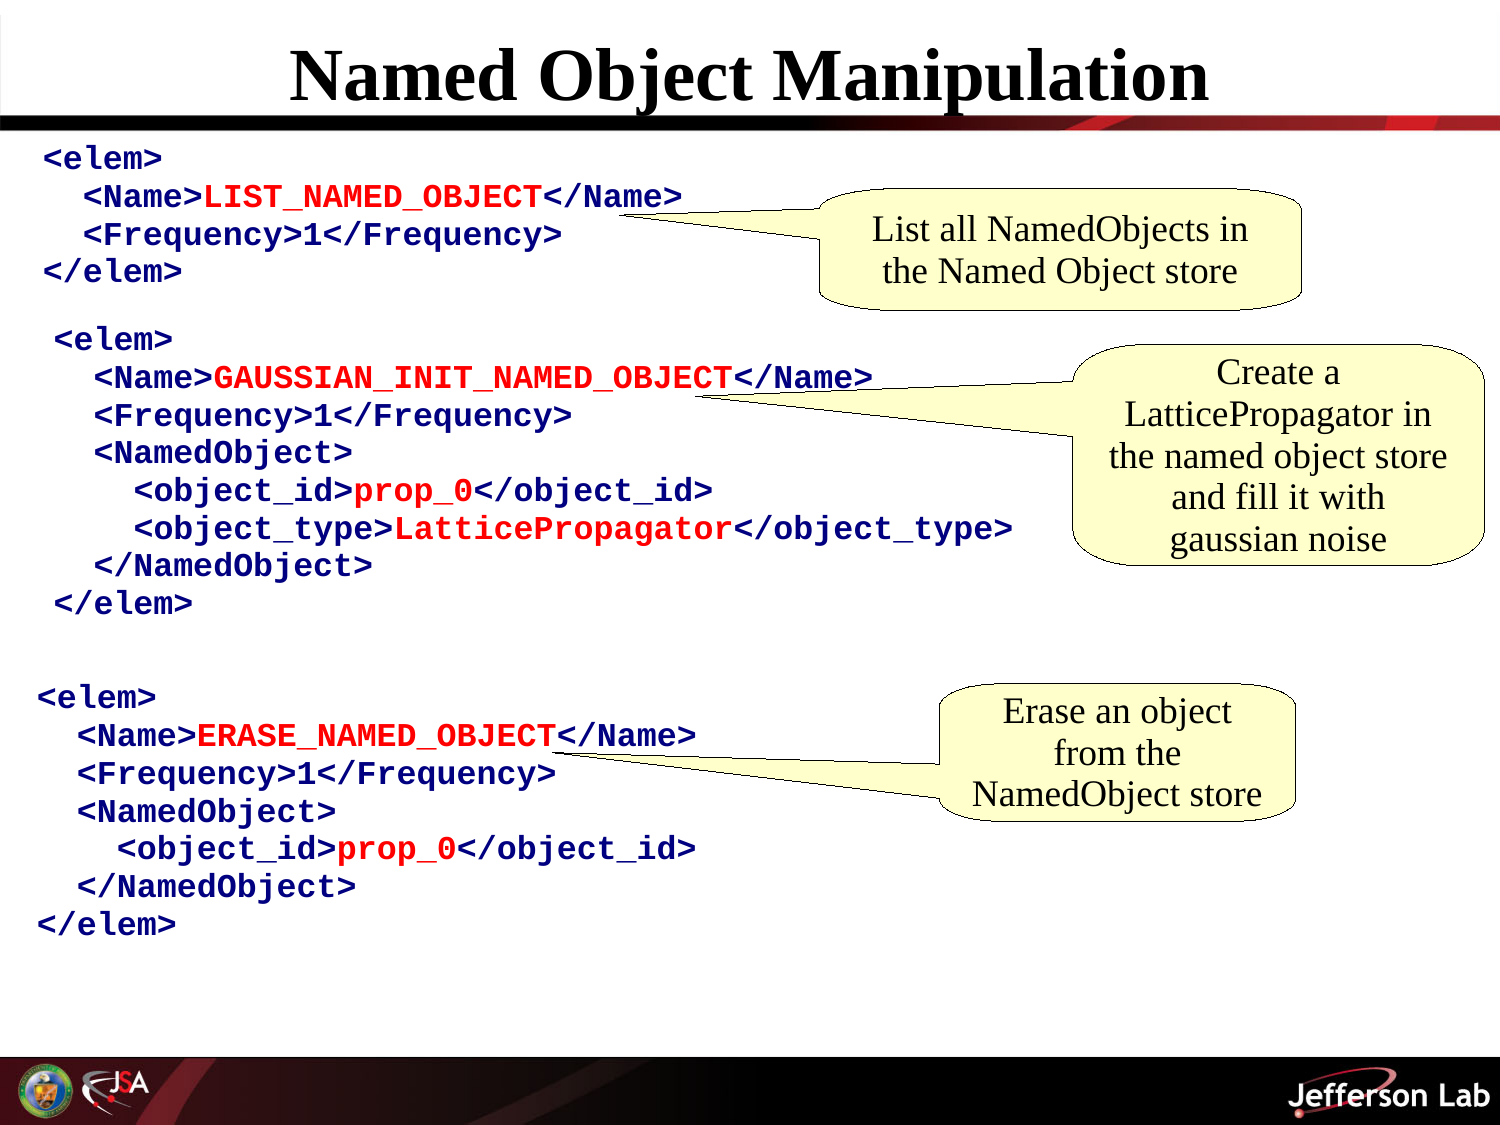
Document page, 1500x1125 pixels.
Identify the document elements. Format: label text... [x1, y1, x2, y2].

picture [0, 0, 1500, 1125]
text_box <elem> <Name>GAUSSIAN_INIT_NAMED_OBJECT</Name> <Frequency>1</Frequency> <NamedObject> <object_id>prop_0</object_id> <object_type>LatticePropagator</object_type> </NamedObject> </elem> [38, 315, 1303, 633]
text_box <elem> <Name>ERASE_NAMED_OBJECT</Name> <Frequency>1</Frequency> <NamedObject> <object_id>prop_0</object_id> </NamedObject> </elem> [22, 673, 1286, 953]
text_box <elem> <Name>LIST_NAMED_OBJECT</Name> <Frequency>1</Frequency> </elem> [28, 134, 732, 301]
text_box List all NamedObjects in the Named Object store [619, 188, 1302, 311]
text_box Create a LatticePropagator in the named object store and fill it with gaussian noise [695, 344, 1485, 566]
text_box Erase an object from the NamedObject store [552, 683, 1296, 822]
title Named Object Manipulation [112, 0, 1388, 151]
